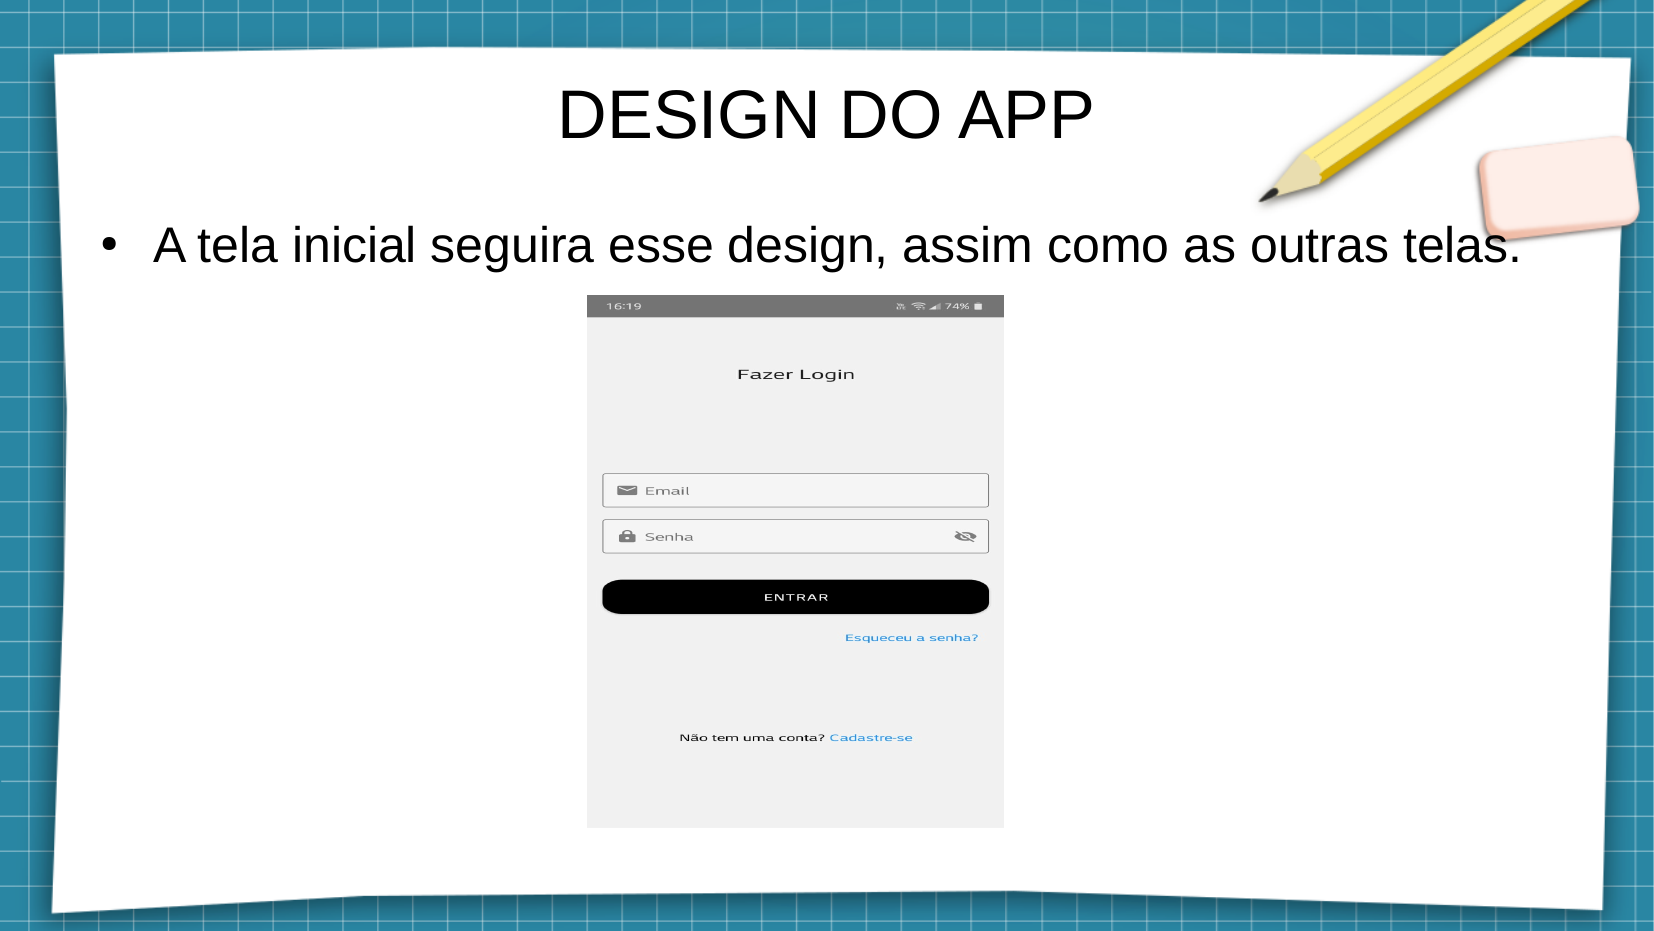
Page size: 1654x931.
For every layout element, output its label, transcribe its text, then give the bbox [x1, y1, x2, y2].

picture [0, 0, 1654, 931]
list A tela inicial seguira esse design, assim como as outras telas. [82, 217, 1571, 758]
title DESIGN DO APP [82, 37, 1571, 193]
